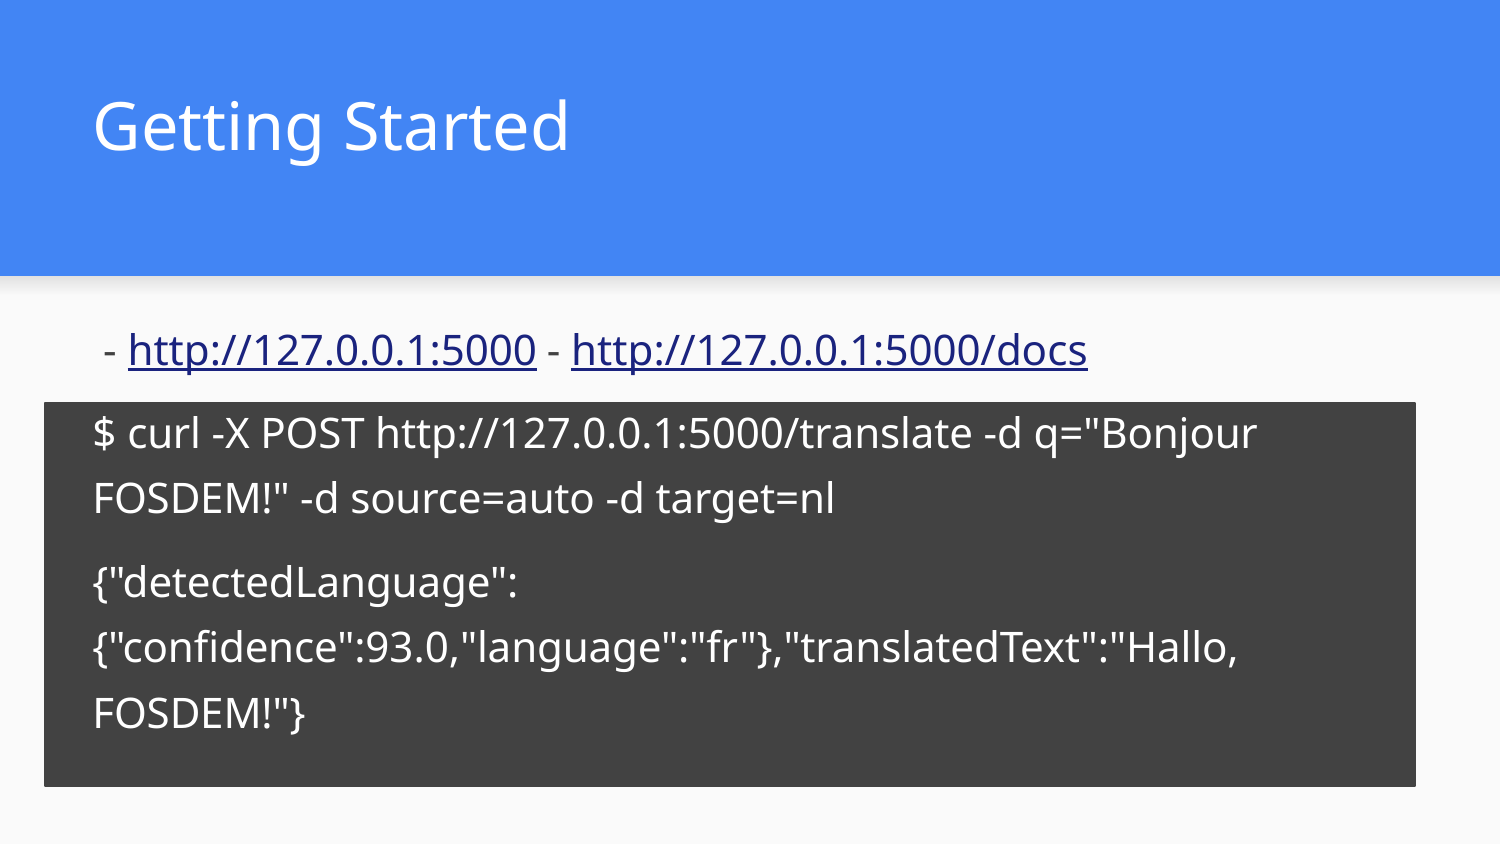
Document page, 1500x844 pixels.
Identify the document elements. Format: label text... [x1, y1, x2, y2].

title Getting Started [77, 58, 1427, 185]
list - http://127.0.0.1:5000 - http://127.0.0.1:5000/docs $ curl -X POST http://127.0.0.1:5000/translate -d q="Bonjour FOSDEM!" -d source=auto -d target=nl {"detectedLanguage":{"confidence":93.0,"language":"fr"},"translatedText":"Hallo, FOSDEM!"} [77, 296, 1427, 760]
text_box [45, 402, 1416, 787]
